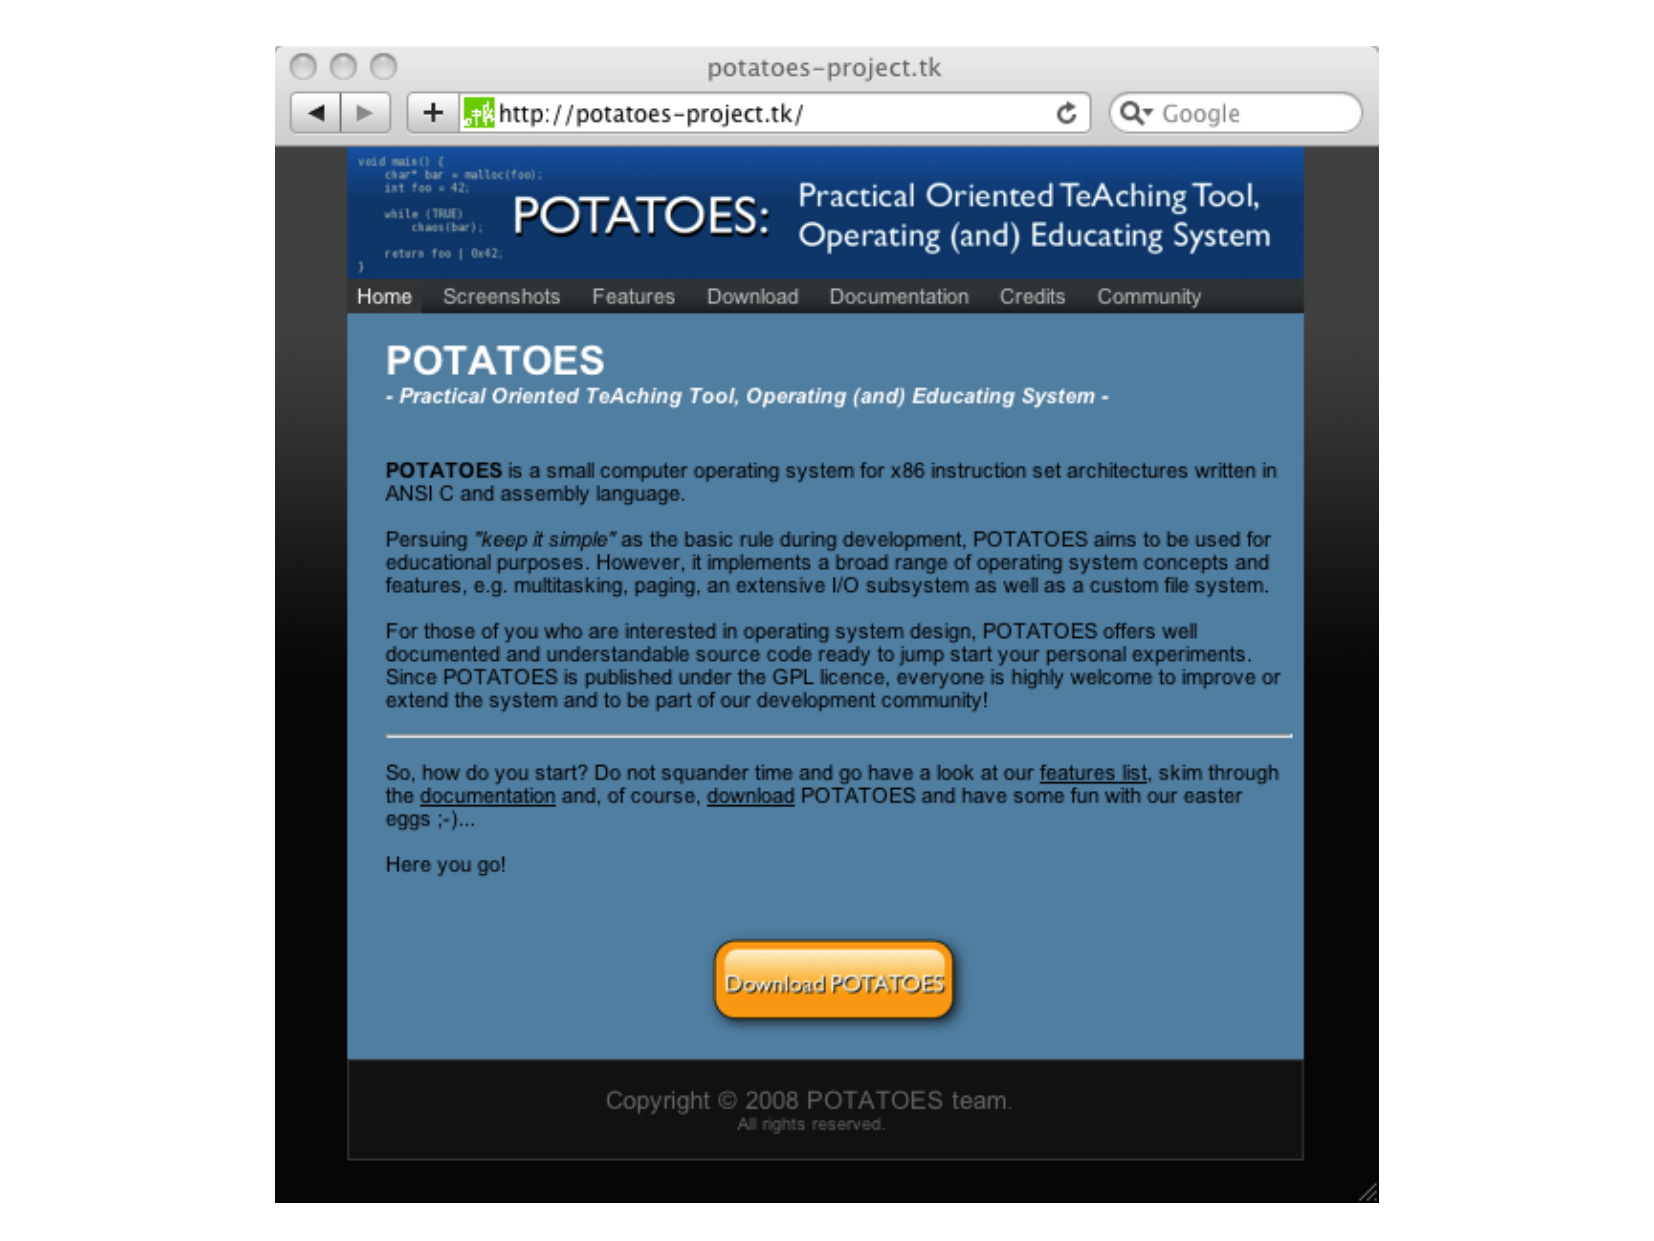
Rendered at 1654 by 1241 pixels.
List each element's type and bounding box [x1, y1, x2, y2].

picture [275, 46, 1379, 1203]
